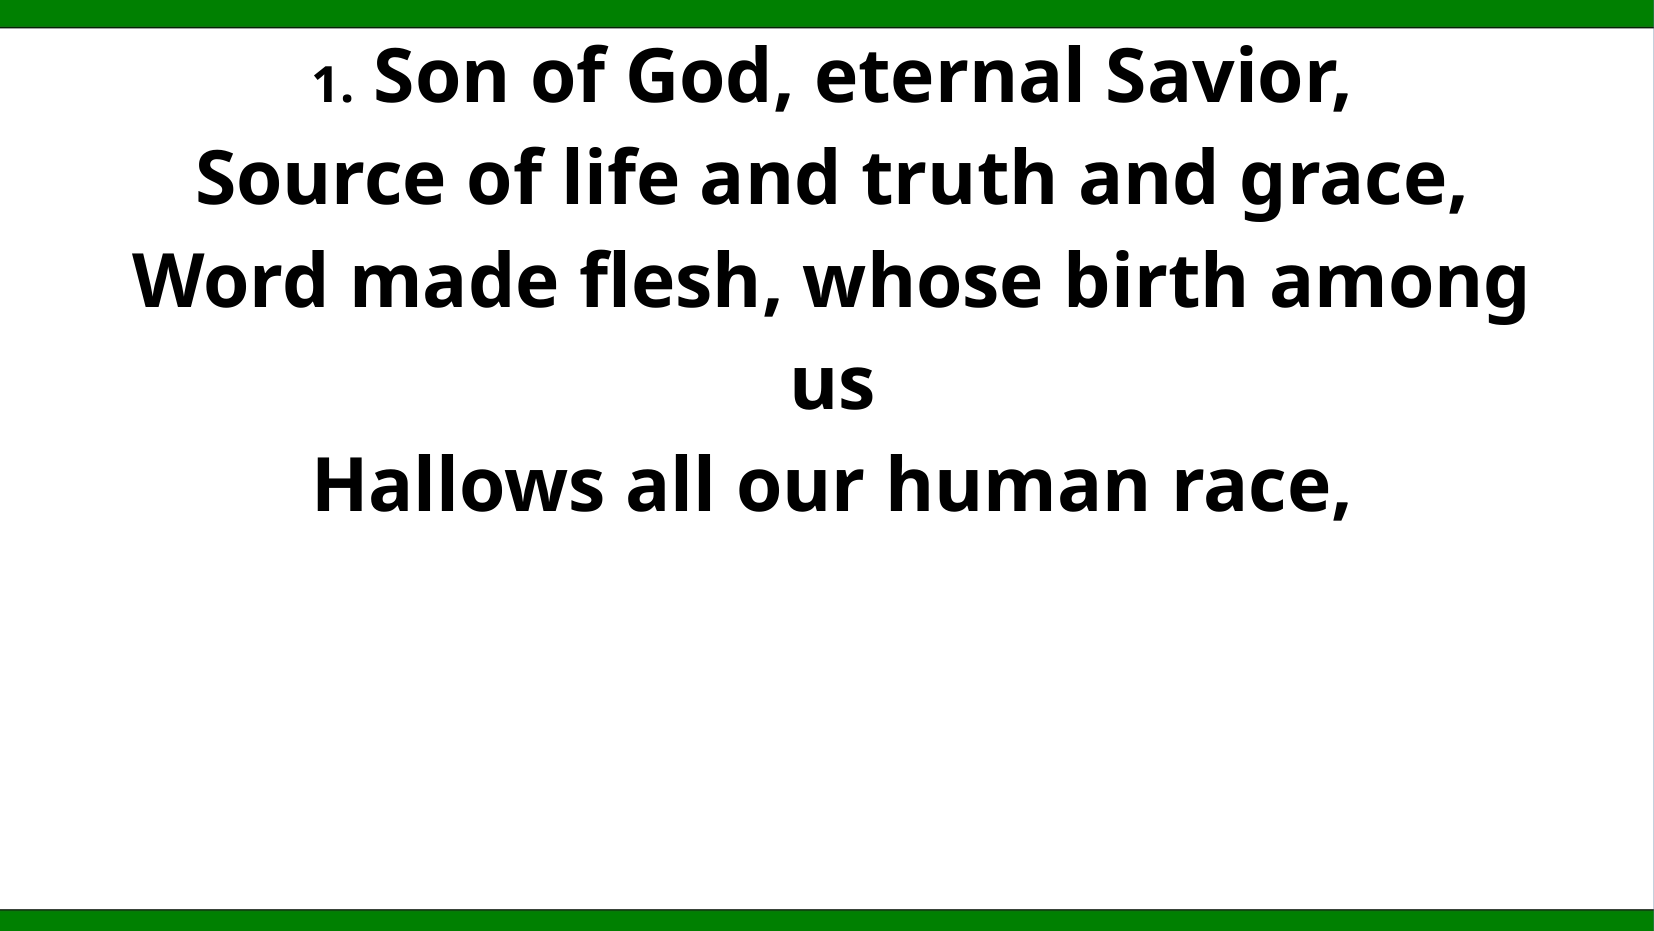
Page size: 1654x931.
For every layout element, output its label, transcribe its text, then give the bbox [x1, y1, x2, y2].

text_box 1. Son of God, eternal Savior, Source of life and truth and grace, Word made flesh, whose birth among us Hallows all our human race, [75, 15, 1591, 430]
picture [0, 0, 1654, 931]
